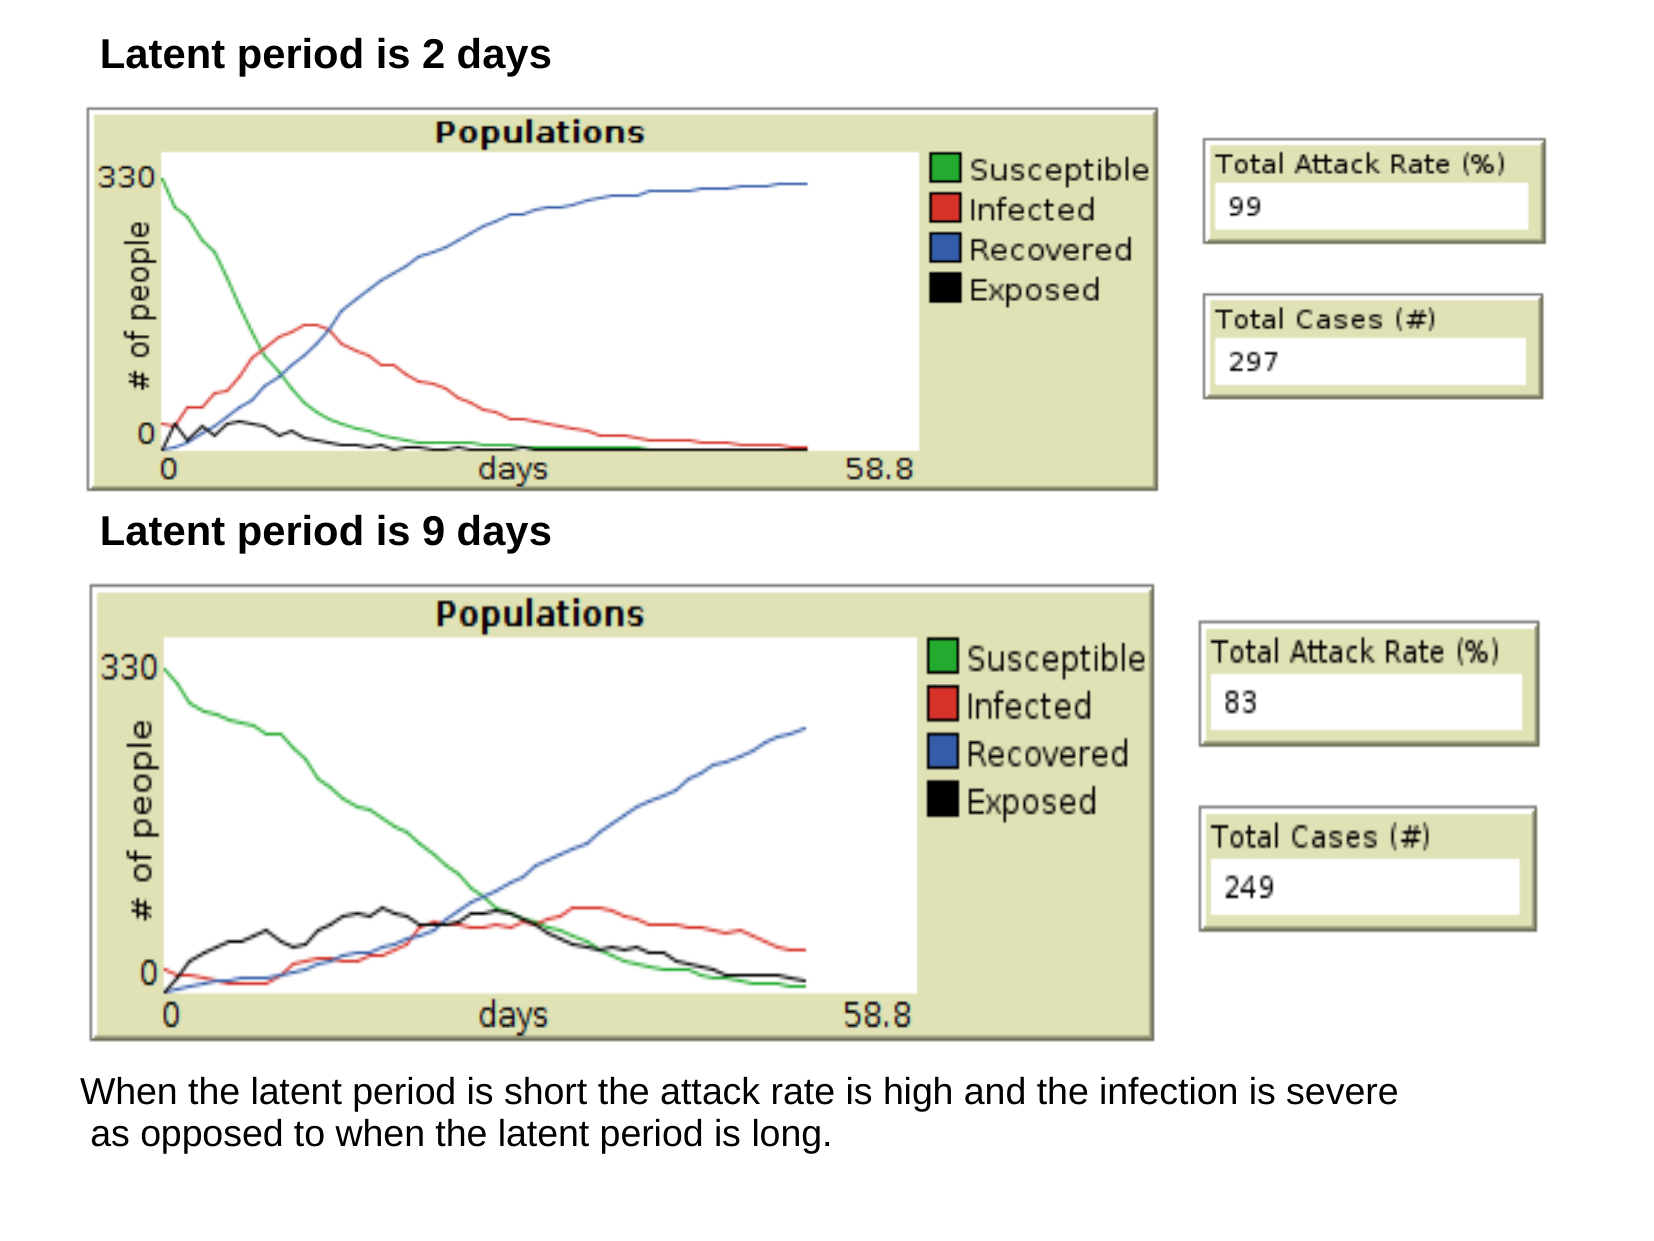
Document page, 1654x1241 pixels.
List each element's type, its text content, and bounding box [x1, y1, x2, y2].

text_box Latent period is 9 days [85, 500, 815, 572]
picture [78, 571, 1560, 1056]
text_box When the latent period is short the attack rate is high and the infection is severe as opposed to when the latent period is long. [65, 1062, 1415, 1162]
text_box Latent period is 2 days [85, 23, 815, 95]
picture [70, 94, 1559, 501]
